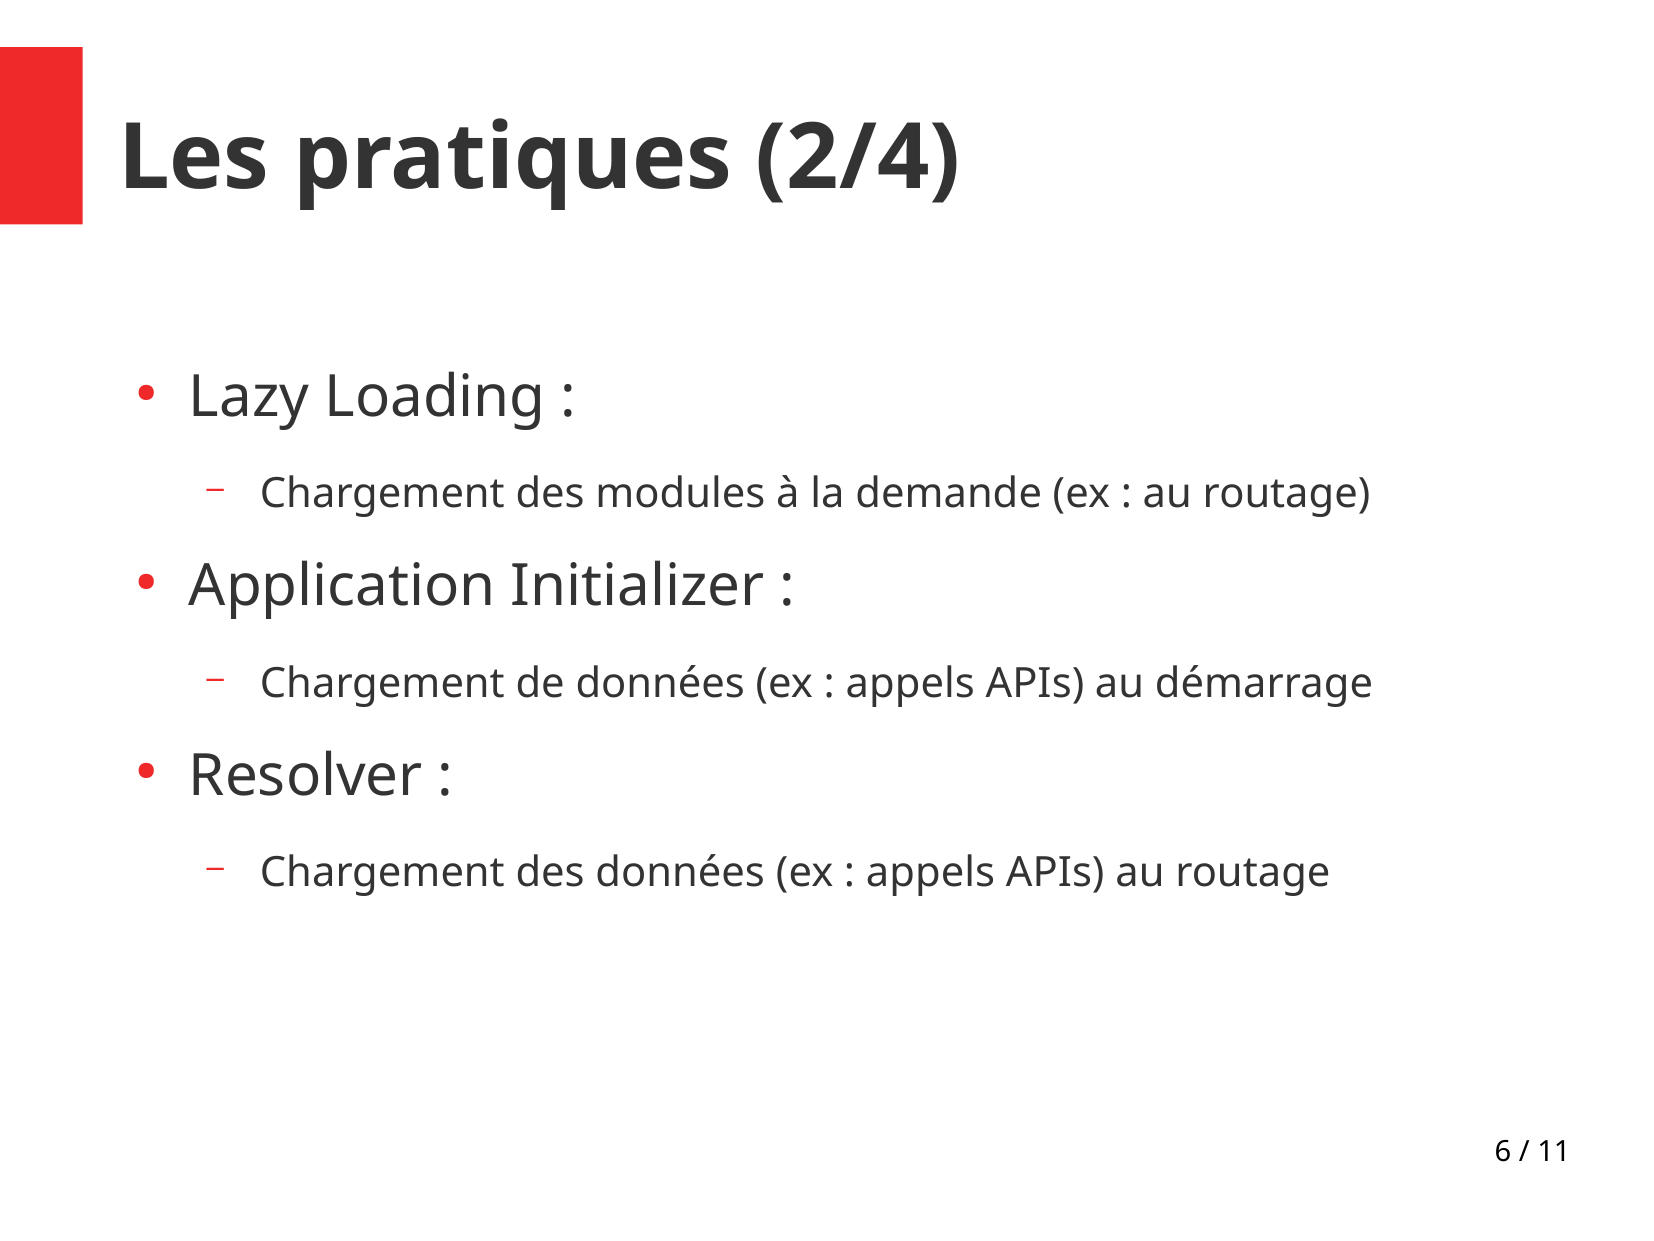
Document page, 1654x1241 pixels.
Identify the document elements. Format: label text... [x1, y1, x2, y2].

title Les pratiques (2/4) [118, 49, 1571, 257]
list Lazy Loading : Chargement des modules à la demande (ex : au routage) Application Initializer : Chargement de données (ex : appels APIs) au démarrage Resolver : Chargement des données (ex : appels APIs) au routage [118, 354, 1536, 1074]
